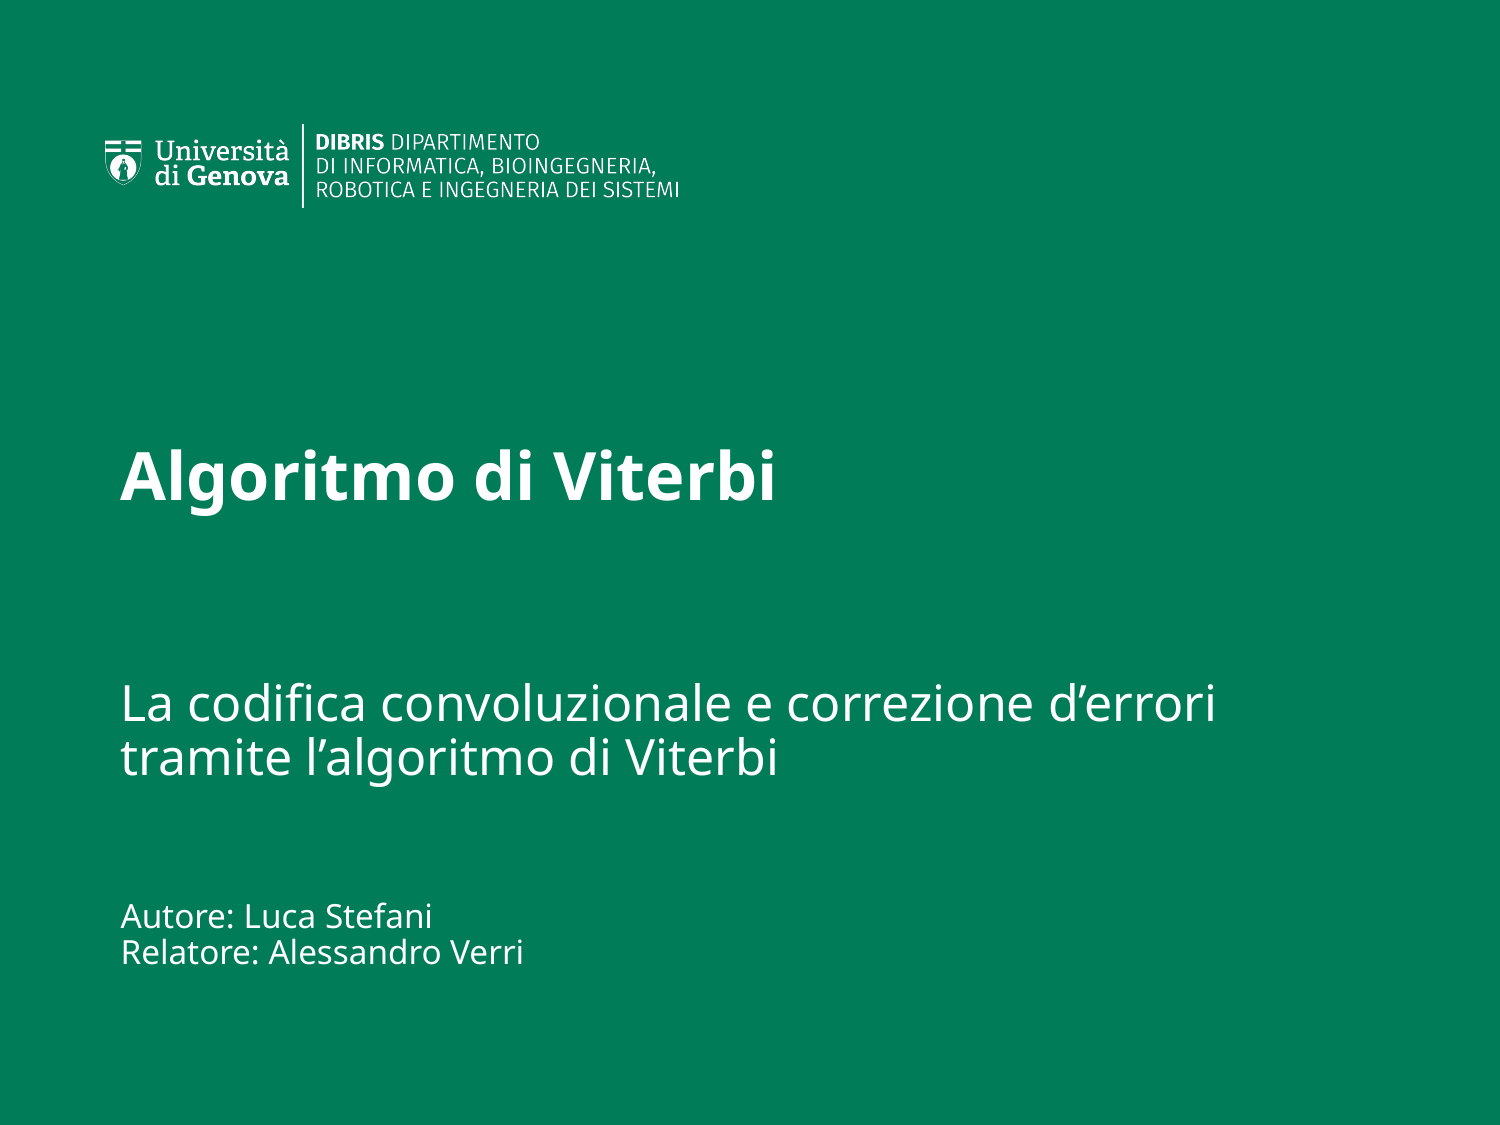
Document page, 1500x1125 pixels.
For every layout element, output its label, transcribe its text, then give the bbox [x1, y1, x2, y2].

list La codifica convoluzionale e correzione d’errori tramite l’algoritmo di Viterbi [105, 671, 1390, 794]
title Algoritmo di Viterbi [105, 264, 1390, 609]
picture [105, 124, 678, 208]
subtitle Autore: Luca Stefani Relatore: Alessandro Verri [105, 860, 1390, 1011]
